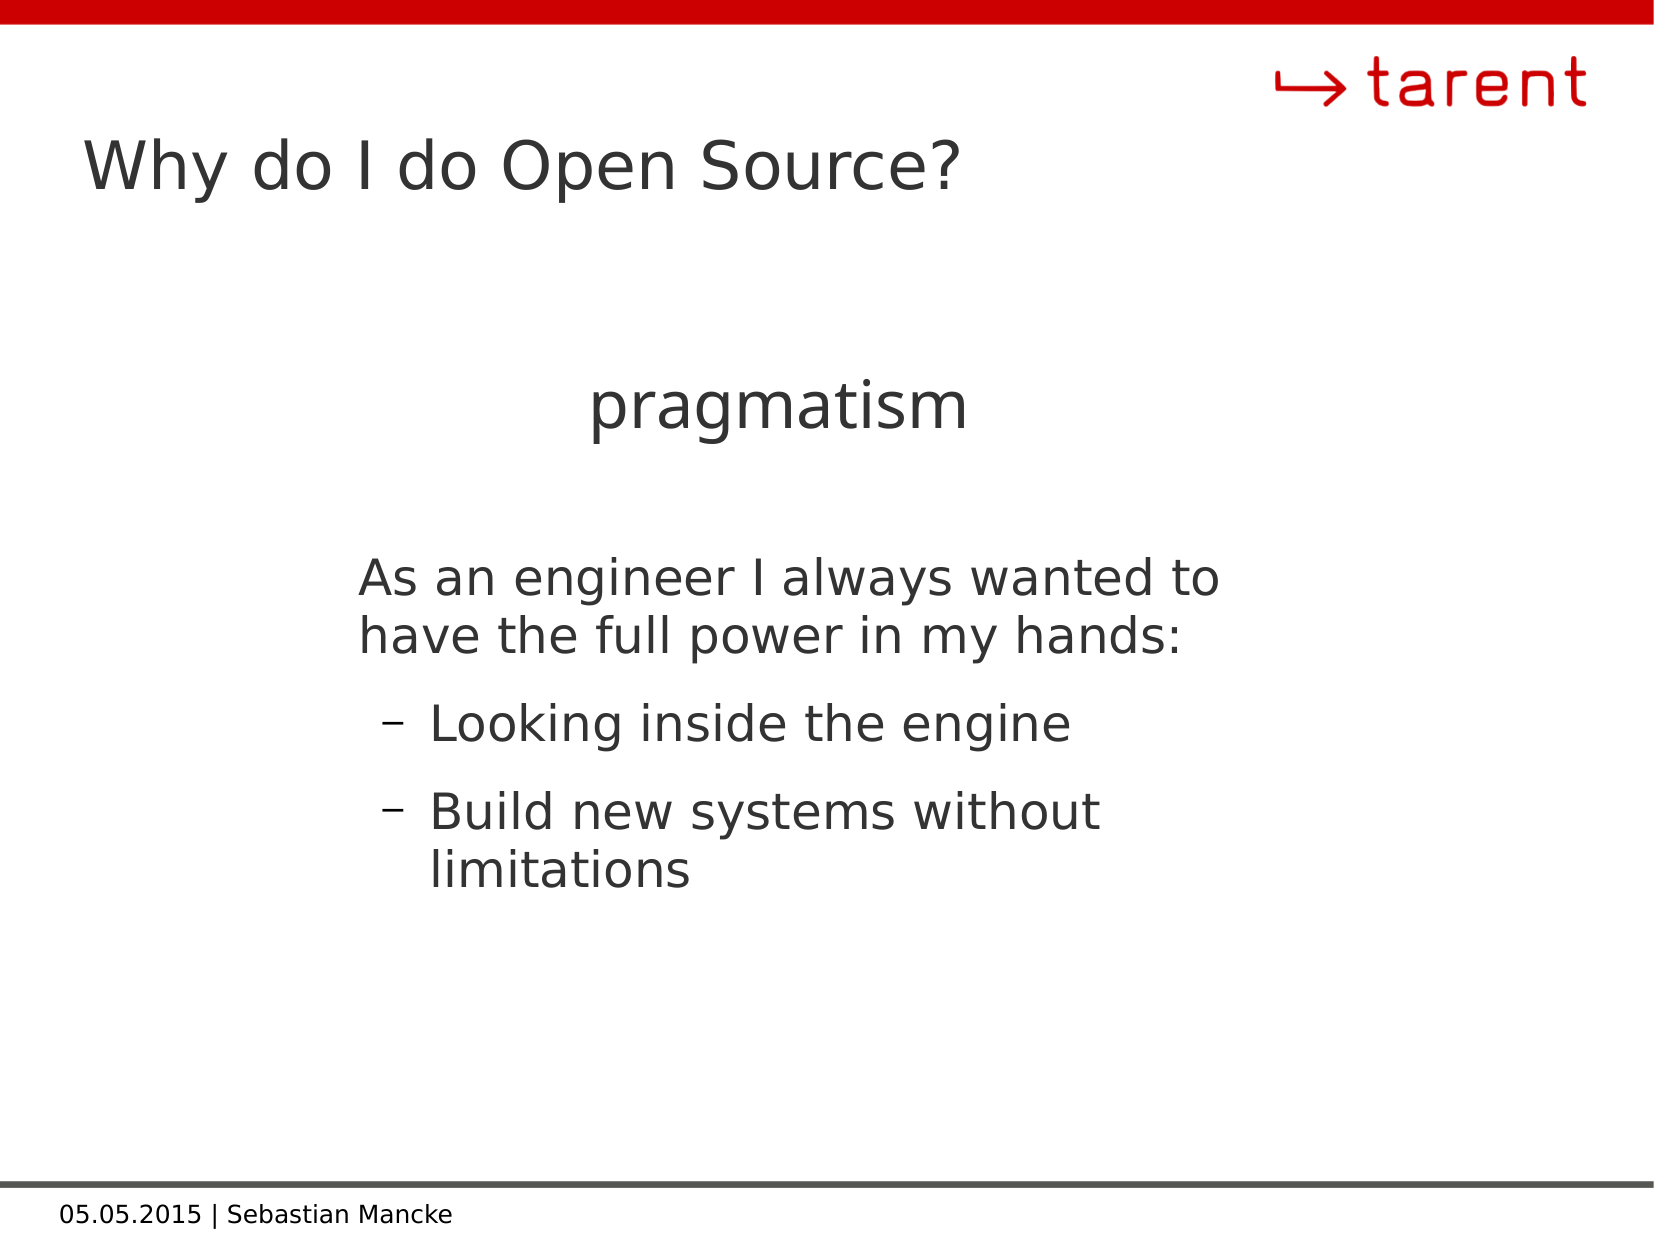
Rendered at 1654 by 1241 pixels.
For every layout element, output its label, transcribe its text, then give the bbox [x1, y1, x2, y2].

picture [1253, 51, 1612, 120]
title Why do I do Open Source? [82, 117, 1571, 216]
picture [0, 1181, 1654, 1188]
text_box pragmatism [588, 354, 1034, 452]
text_box As an engineer I always wanted to have the full power in my hands: Looking inside the engine Build new systems without limitations [287, 549, 1317, 901]
picture [0, 0, 1654, 26]
